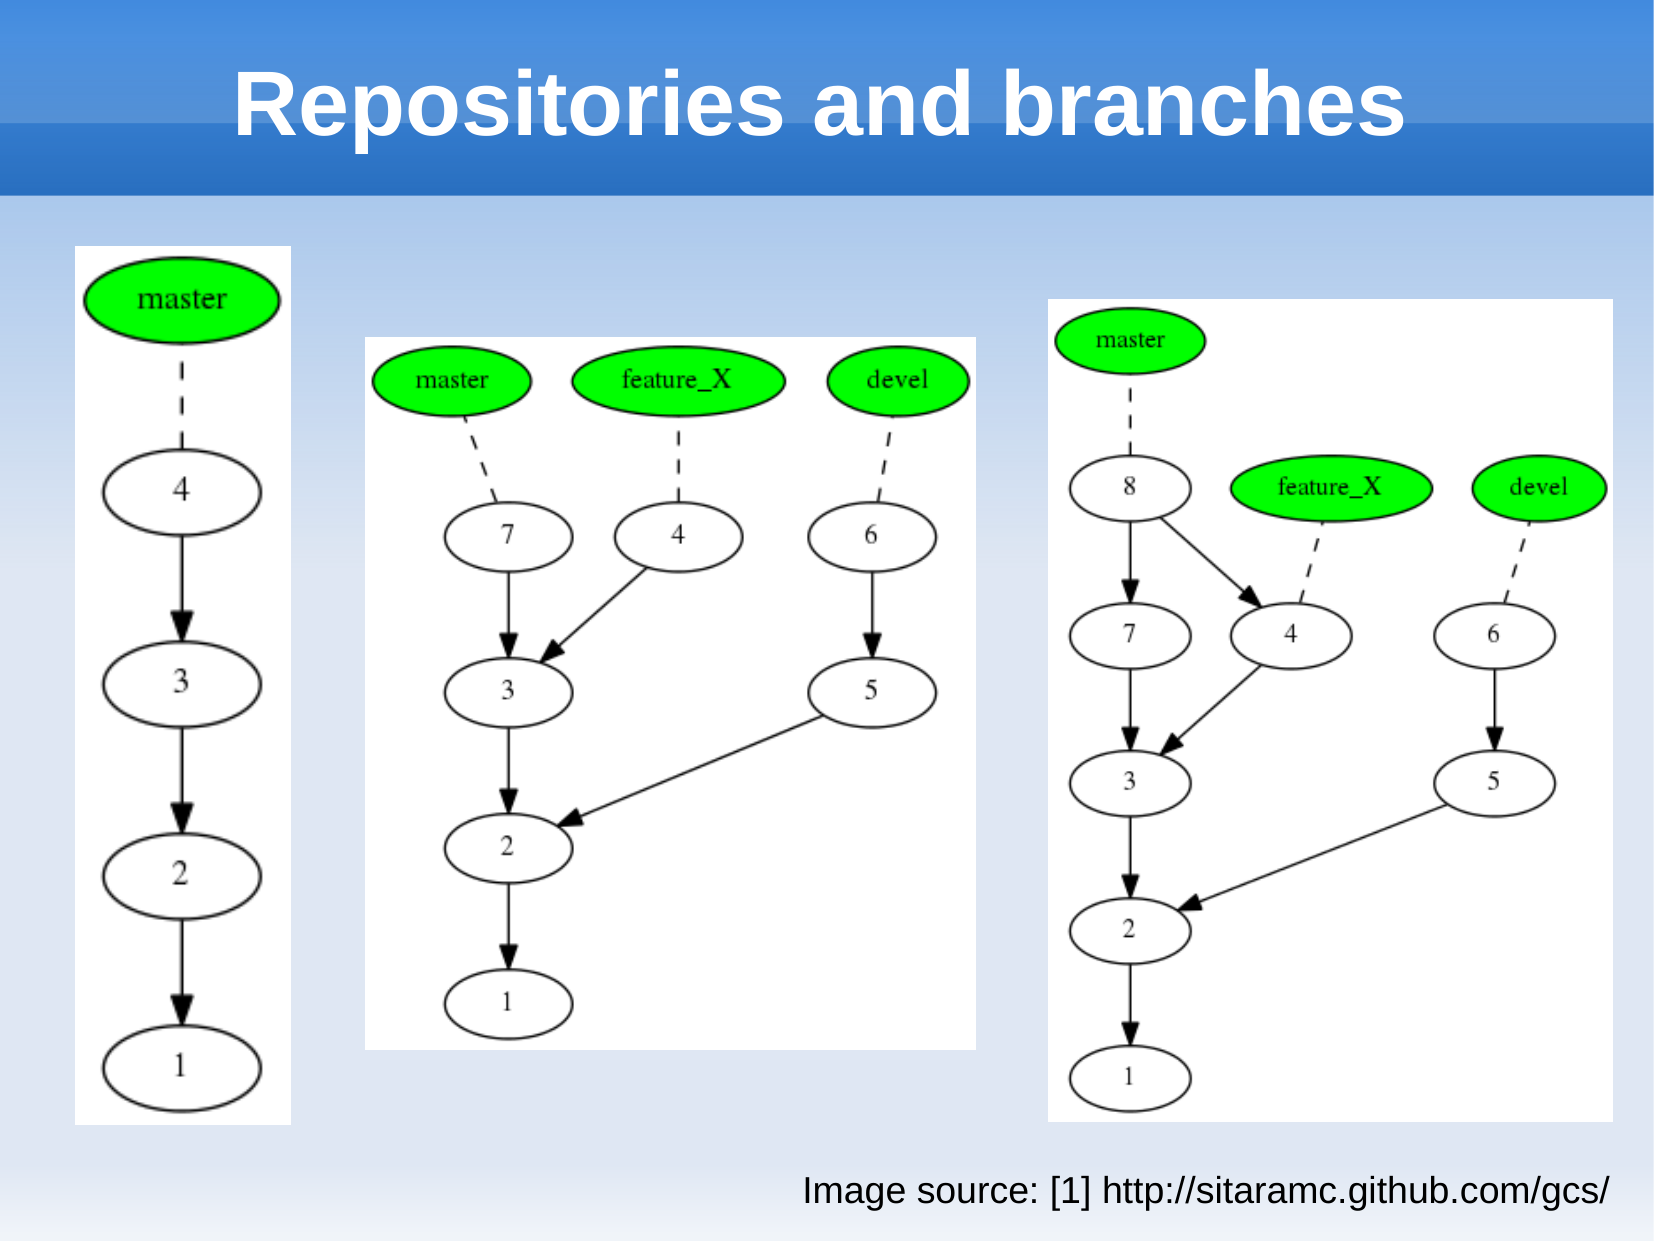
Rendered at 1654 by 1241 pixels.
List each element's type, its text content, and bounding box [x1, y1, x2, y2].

title Repositories and branches [76, 0, 1565, 208]
text_box Image source: [1] http://sitaramc.github.com/gcs/ [787, 1162, 1654, 1220]
picture [0, 0, 1654, 1241]
